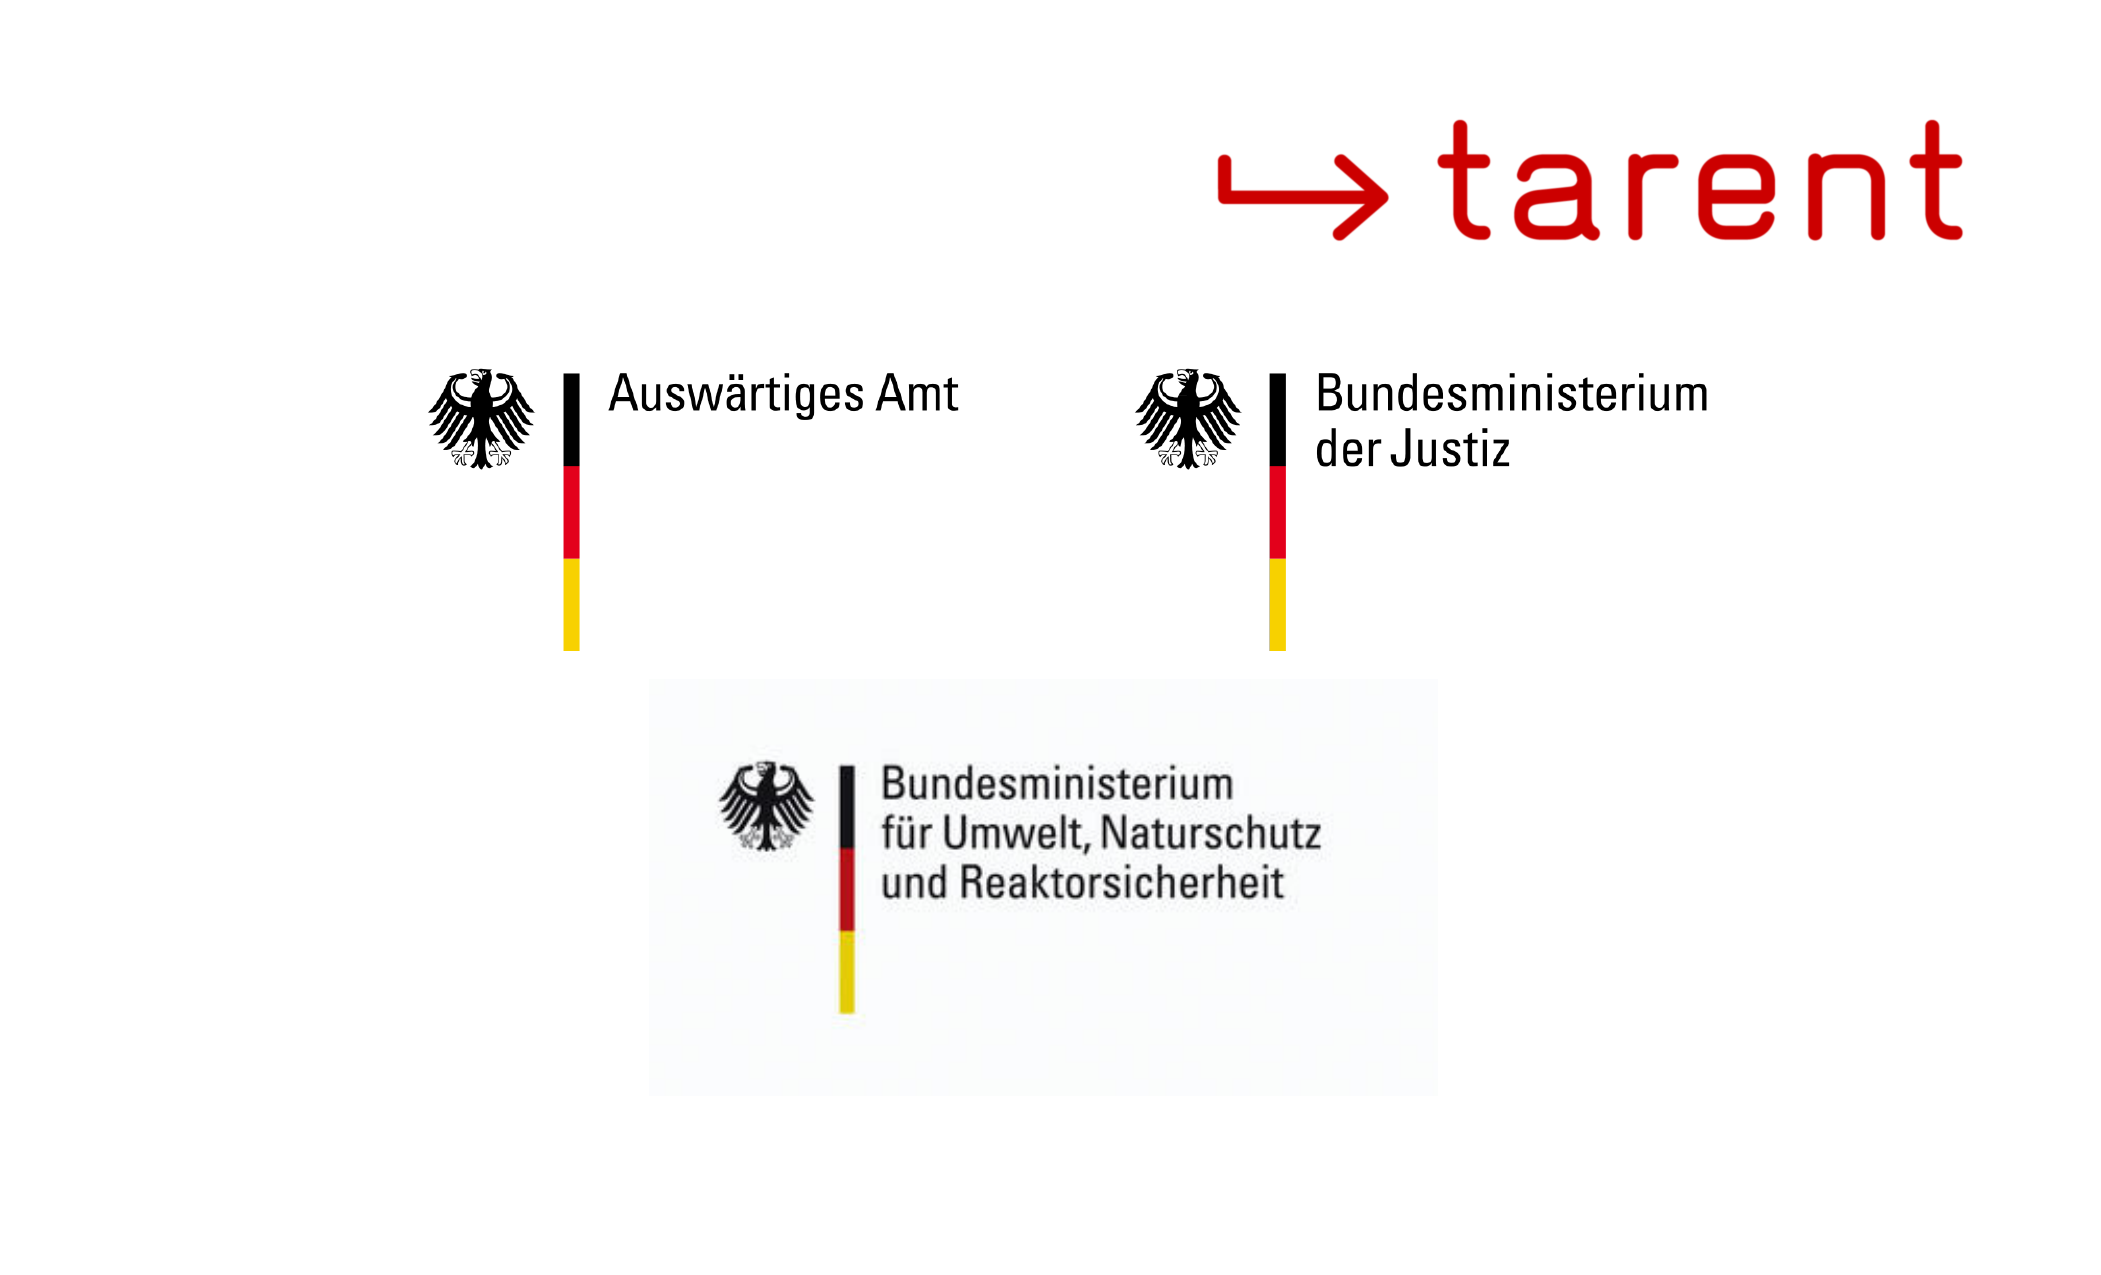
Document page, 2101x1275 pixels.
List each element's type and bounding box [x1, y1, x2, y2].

picture [1216, 118, 1964, 242]
picture [590, 679, 1493, 1096]
text_box [412, 470, 1688, 939]
picture [413, 354, 1720, 664]
